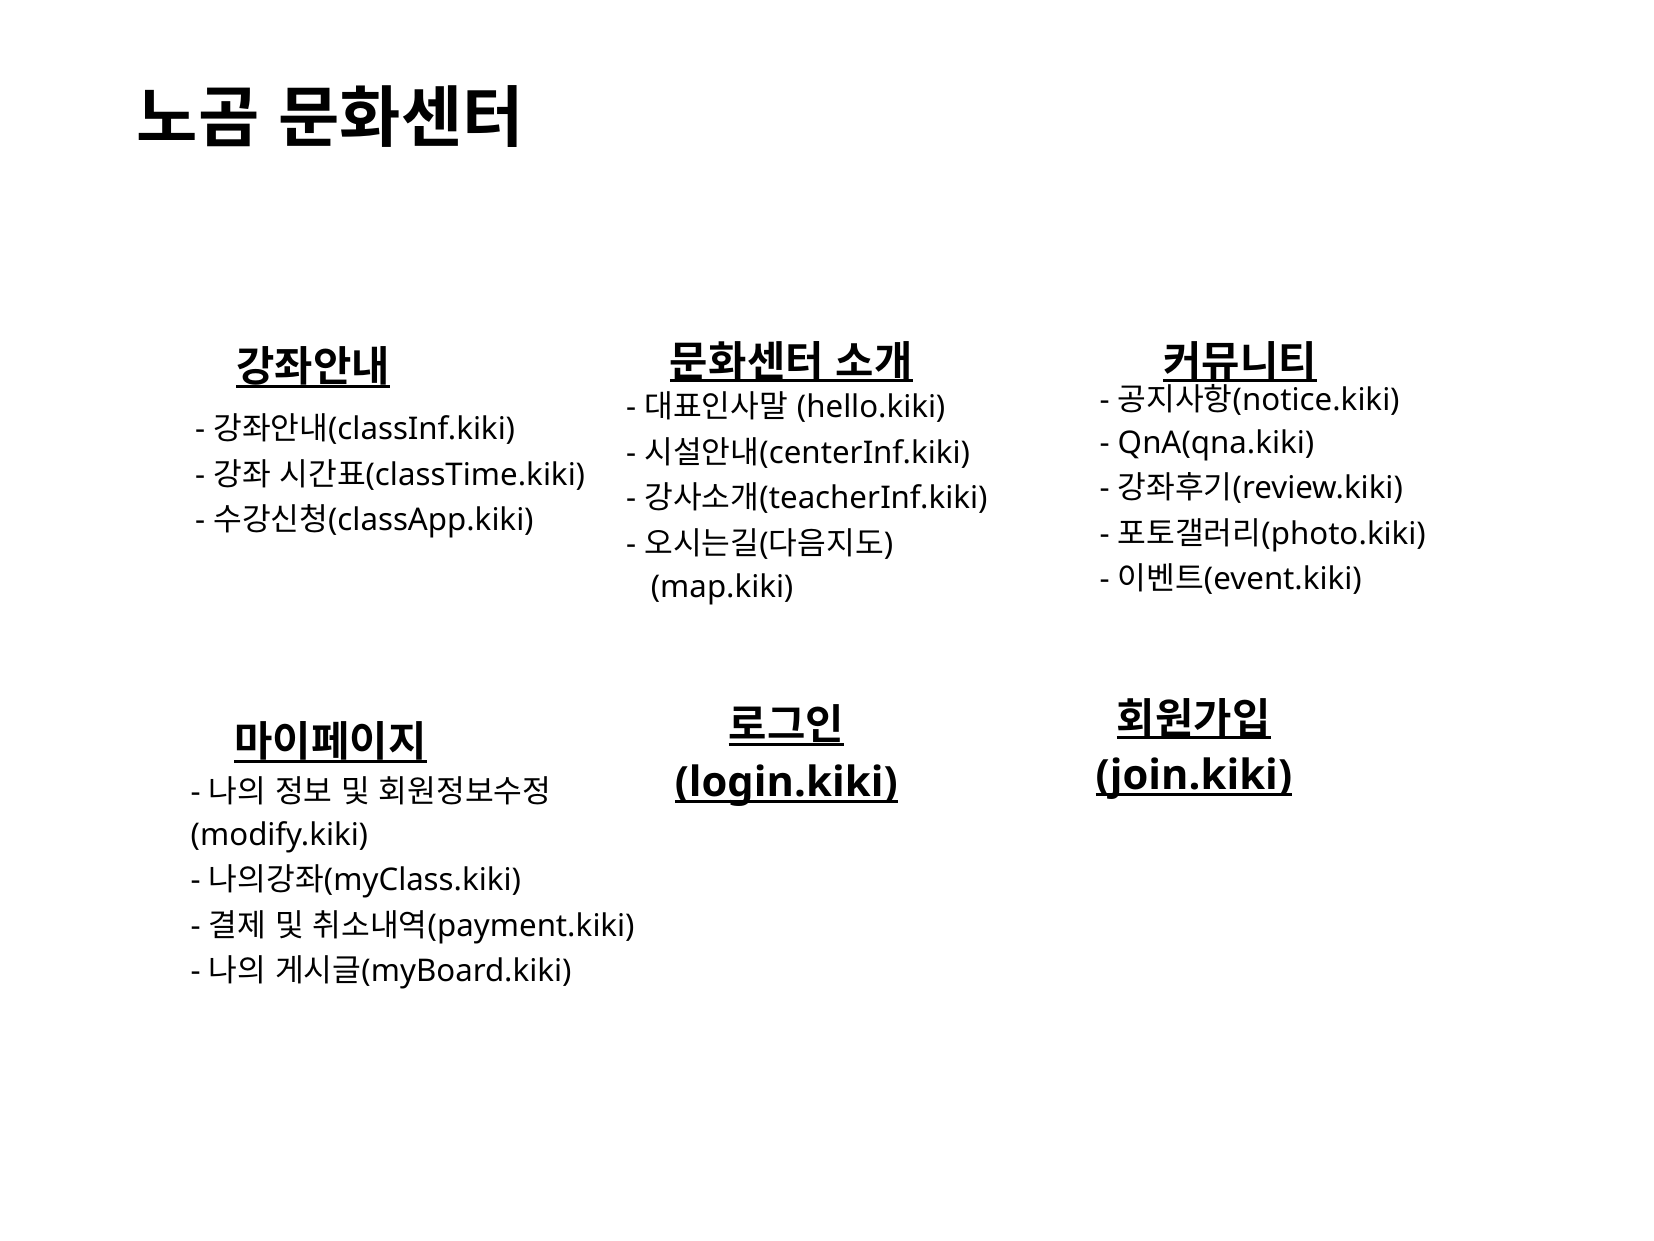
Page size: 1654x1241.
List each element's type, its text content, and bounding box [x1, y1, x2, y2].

text_box - 강좌안내(classInf.kiki) - 강좌 시간표(classTime.kiki) - 수강신청(classApp.kiki) [195, 363, 632, 580]
text_box - 대표인사말 (hello.kiki) - 시설안내(centerInf.kiki) - 강사소개(teacherInf.kiki) - 오시는길(다음지도) (map.kiki) [626, 367, 1034, 621]
text_box - 공지사항(notice.kiki) - QnA(qna.kiki) - 강좌후기(review.kiki) - 포토갤러리(photo.kiki) - 이벤트(event.kiki) [1099, 384, 1512, 589]
text_box 마이페이지 [200, 696, 461, 773]
text_box 문화센터 소개 [637, 318, 945, 367]
text_box 강좌안내 [183, 322, 443, 405]
text_box 로그인(login.kiki) [667, 702, 906, 799]
text_box 커뮤니티 [1086, 318, 1394, 397]
text_box - 나의 정보 및 회원정보수정 (modify.kiki) - 나의강좌(myClass.kiki) - 결제 및 취소내역(payment.kiki) - 나의 게시글(myBoard.kiki) [190, 773, 703, 1026]
text_box 노곰 문화센터 [11, 59, 650, 166]
text_box 회원가입(join.kiki) [1074, 695, 1313, 792]
